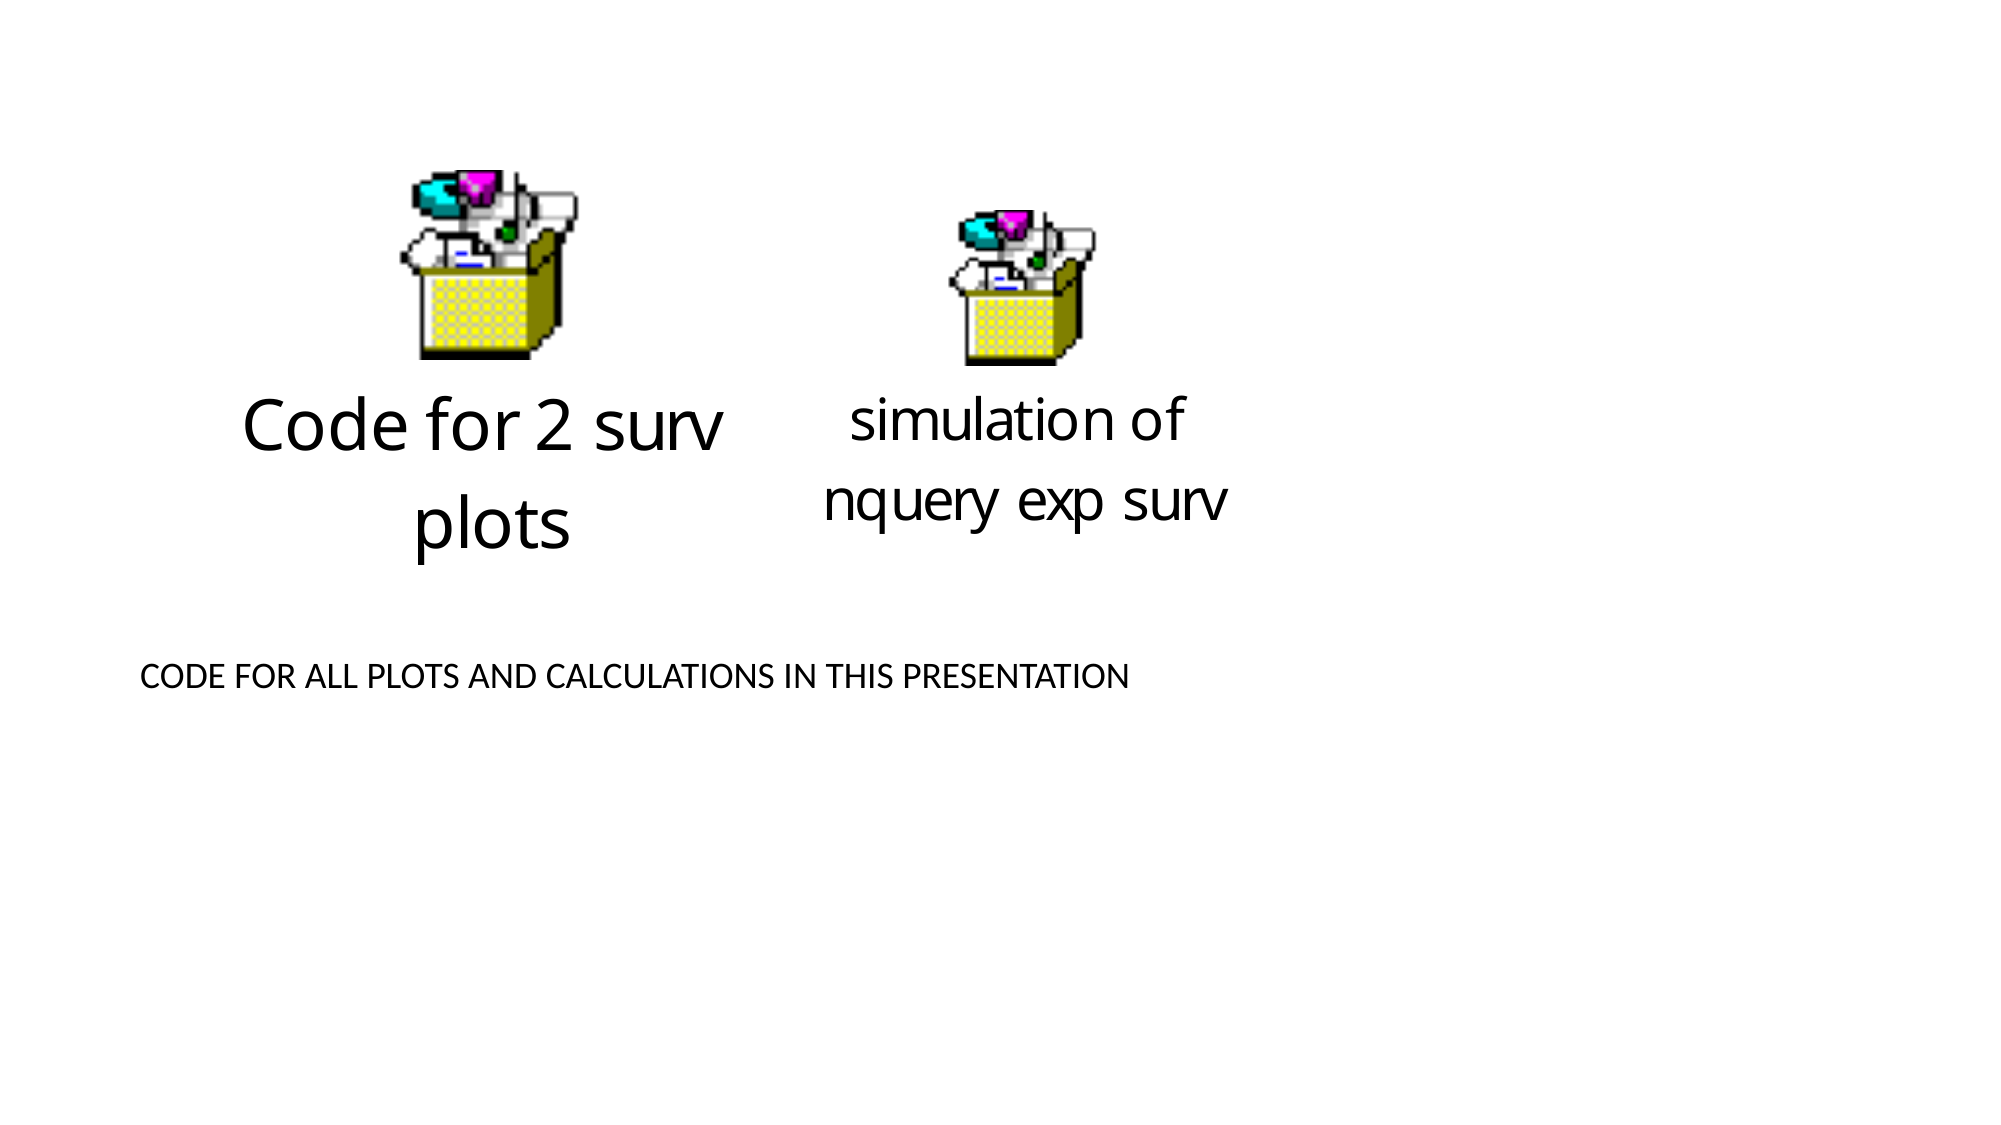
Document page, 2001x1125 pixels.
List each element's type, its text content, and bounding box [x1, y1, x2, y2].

text_box CODE FOR ALL PLOTS AND CALCULATIONS IN THIS PRESENTATION [125, 643, 1839, 704]
chart [793, 210, 1258, 620]
chart [209, 170, 776, 643]
